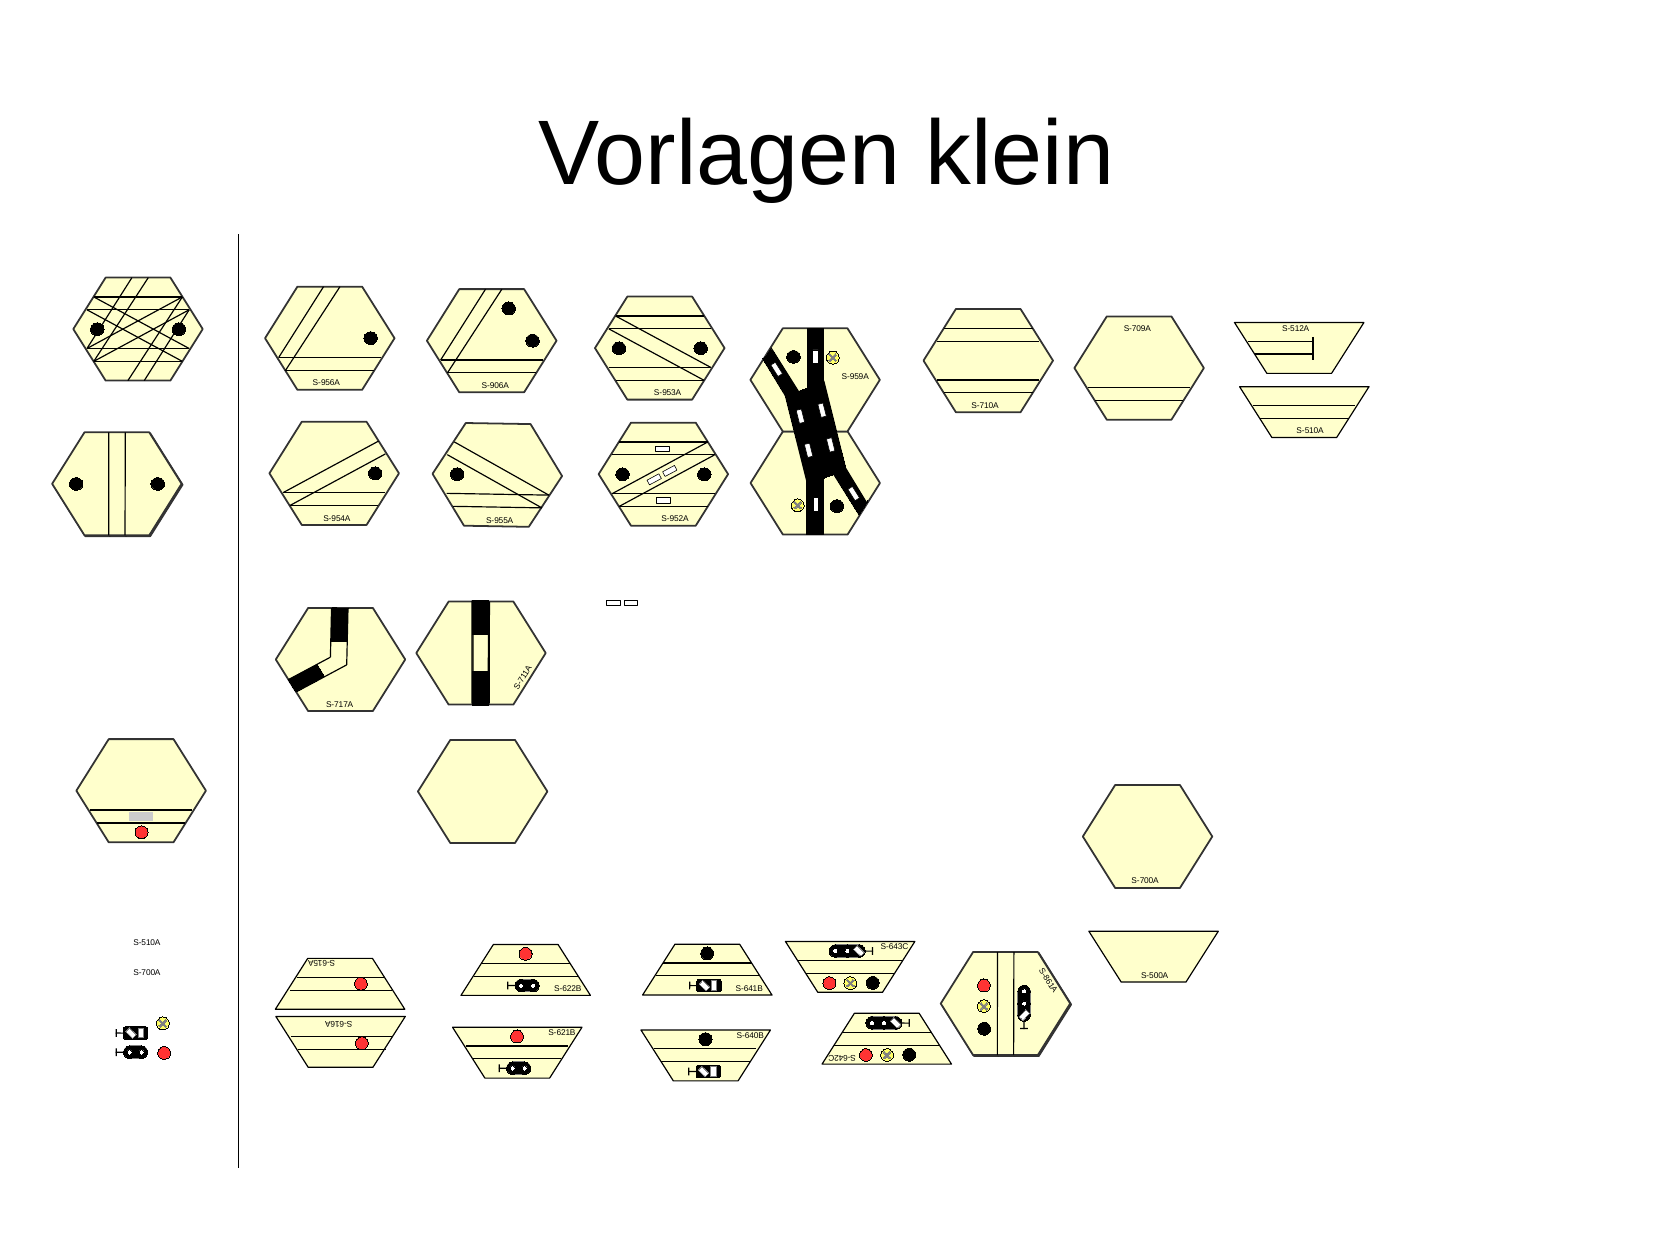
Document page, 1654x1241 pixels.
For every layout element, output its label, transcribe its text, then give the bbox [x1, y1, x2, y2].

text_box S-700A [1116, 868, 1175, 894]
text_box [141, 331, 157, 343]
text_box [126, 432, 183, 537]
text_box [164, 300, 179, 309]
text_box [98, 349, 113, 357]
text_box [615, 296, 705, 316]
text_box [281, 286, 339, 357]
text_box [697, 381, 704, 392]
text_box [785, 941, 866, 960]
text_box [289, 506, 307, 525]
text_box [159, 353, 178, 361]
text_box S-642C [812, 1045, 872, 1071]
text_box [834, 1013, 940, 1045]
text_box S-700A [117, 959, 177, 985]
text_box [275, 607, 406, 712]
text_box [265, 286, 322, 370]
text_box [624, 442, 729, 511]
text_box [157, 1046, 171, 1060]
text_box [606, 599, 620, 606]
text_box [940, 952, 997, 1057]
text_box S-500A [1125, 962, 1184, 989]
text_box [426, 289, 484, 372]
text_box [447, 373, 466, 393]
text_box [127, 310, 155, 319]
text_box S-954A [307, 505, 367, 532]
text_box [598, 422, 708, 505]
text_box S-615A [292, 950, 351, 977]
title Vorlagen klein [82, 49, 1571, 257]
text_box [122, 277, 147, 296]
text_box S-955A [470, 507, 529, 534]
text_box [154, 334, 169, 348]
text_box [171, 310, 185, 318]
text_box [443, 289, 500, 359]
text_box [640, 1030, 759, 1081]
text_box [1088, 931, 1219, 983]
text_box [91, 340, 106, 348]
text_box S-953A [638, 380, 697, 406]
text_box [1239, 386, 1370, 438]
text_box [1234, 322, 1364, 374]
text_box S-709A [1108, 316, 1167, 342]
text_box [417, 739, 548, 844]
text_box [1082, 784, 1213, 889]
text_box S-952A [646, 506, 705, 532]
text_box S-622B [538, 976, 597, 1002]
text_box [619, 507, 646, 526]
text_box [275, 958, 405, 1010]
text_box [76, 739, 206, 843]
text_box [126, 323, 150, 336]
text_box [94, 277, 130, 296]
text_box S-956A [297, 370, 356, 396]
text_box [613, 329, 706, 367]
text_box [490, 601, 546, 705]
text_box [285, 371, 297, 390]
text_box [108, 310, 123, 324]
text_box [110, 432, 125, 537]
text_box [123, 1026, 148, 1040]
text_box [460, 944, 579, 996]
text_box S-621B [532, 1020, 591, 1046]
text_box S-711A [496, 646, 549, 709]
text_box [452, 1027, 571, 1079]
text_box [123, 1045, 148, 1059]
text_box S-906A [466, 372, 525, 399]
text_box [624, 599, 638, 606]
text_box [93, 362, 138, 381]
text_box [104, 331, 135, 348]
text_box [91, 310, 110, 318]
text_box [52, 432, 109, 537]
text_box [115, 298, 133, 309]
text_box S-510A [117, 929, 176, 956]
text_box S-640B [721, 1023, 780, 1049]
text_box S-643C [865, 933, 924, 960]
text_box S-959A [826, 364, 885, 390]
text_box [130, 298, 177, 309]
text_box [275, 1016, 393, 1068]
text_box S-512A [1266, 315, 1325, 342]
text_box [119, 316, 135, 328]
text_box [73, 297, 115, 361]
text_box [141, 310, 172, 328]
text_box [617, 455, 711, 493]
text_box S-641B [720, 975, 779, 1002]
text_box S-616A [309, 1011, 368, 1037]
text_box [797, 960, 904, 973]
text_box S-717A [310, 691, 369, 718]
text_box [450, 289, 557, 391]
text_box [1015, 952, 1072, 1057]
text_box [129, 362, 154, 381]
text_box [368, 1016, 406, 1036]
text_box [156, 1016, 170, 1030]
text_box [167, 340, 185, 348]
text_box S-710A [956, 392, 1015, 419]
text_box [99, 298, 117, 306]
text_box [594, 316, 700, 400]
text_box [529, 509, 541, 527]
text_box [122, 339, 149, 348]
text_box S-861A [1021, 949, 1076, 1013]
text_box [859, 1046, 952, 1065]
text_box [1074, 316, 1204, 420]
text_box [998, 952, 1013, 1057]
text_box [269, 421, 379, 505]
text_box [288, 441, 399, 525]
text_box [750, 328, 880, 535]
text_box [161, 297, 203, 361]
text_box [432, 423, 563, 526]
text_box [356, 371, 374, 390]
text_box [923, 309, 1054, 413]
text_box [138, 277, 182, 296]
text_box [288, 286, 395, 370]
text_box S-510A [1281, 418, 1340, 444]
text_box [642, 944, 760, 996]
text_box [143, 349, 161, 361]
text_box [621, 317, 725, 380]
text_box [146, 362, 183, 381]
text_box [806, 974, 895, 993]
text_box [98, 349, 147, 361]
text_box [416, 600, 489, 706]
